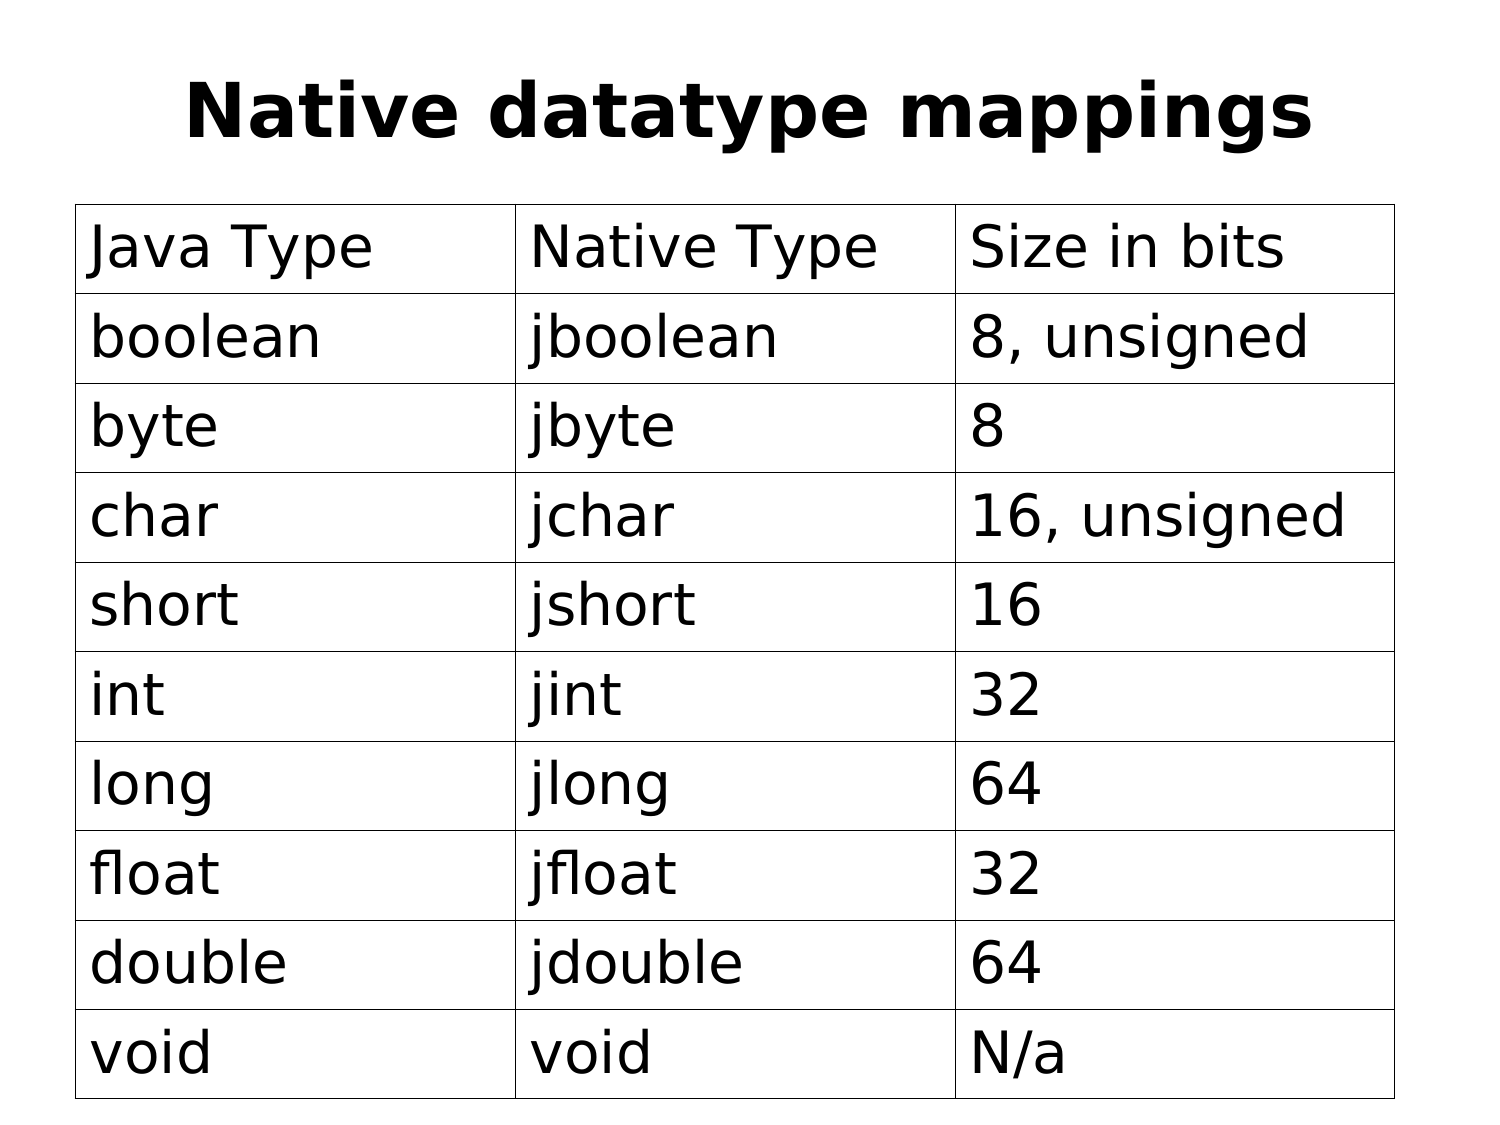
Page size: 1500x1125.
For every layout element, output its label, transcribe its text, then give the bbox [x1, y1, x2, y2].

table_cell byte [76, 384, 515, 472]
table_cell 16, unsigned [956, 473, 1394, 562]
table_cell short [76, 563, 515, 651]
title Native datatype mappings [75, 44, 1425, 177]
table_cell boolean [76, 294, 515, 383]
table_header Size in bits [956, 205, 1394, 293]
table_cell jlong [516, 742, 955, 830]
table_cell N/a [956, 1010, 1394, 1098]
table_cell jbyte [516, 384, 955, 472]
table_cell void [76, 1010, 515, 1098]
table_cell 16 [956, 563, 1394, 651]
table_cell int [76, 652, 515, 741]
table_cell 32 [956, 831, 1394, 920]
table_cell jboolean [516, 294, 955, 383]
table_cell jdouble [516, 921, 955, 1009]
table_cell jint [516, 652, 955, 741]
table_header Native Type [516, 205, 955, 293]
table_cell jfloat [516, 831, 955, 920]
table_cell jchar [516, 473, 955, 562]
table_cell 64 [956, 742, 1394, 830]
table_cell double [76, 921, 515, 1009]
table_cell 8, unsigned [956, 294, 1394, 383]
table_header Java Type [76, 205, 515, 293]
table_cell 64 [956, 921, 1394, 1009]
table_cell 32 [956, 652, 1394, 741]
table_cell void [516, 1010, 955, 1098]
table_cell jshort [516, 563, 955, 651]
table_cell char [76, 473, 515, 562]
table_cell float [76, 831, 515, 920]
table_cell 8 [956, 384, 1394, 472]
table_cell long [76, 742, 515, 830]
